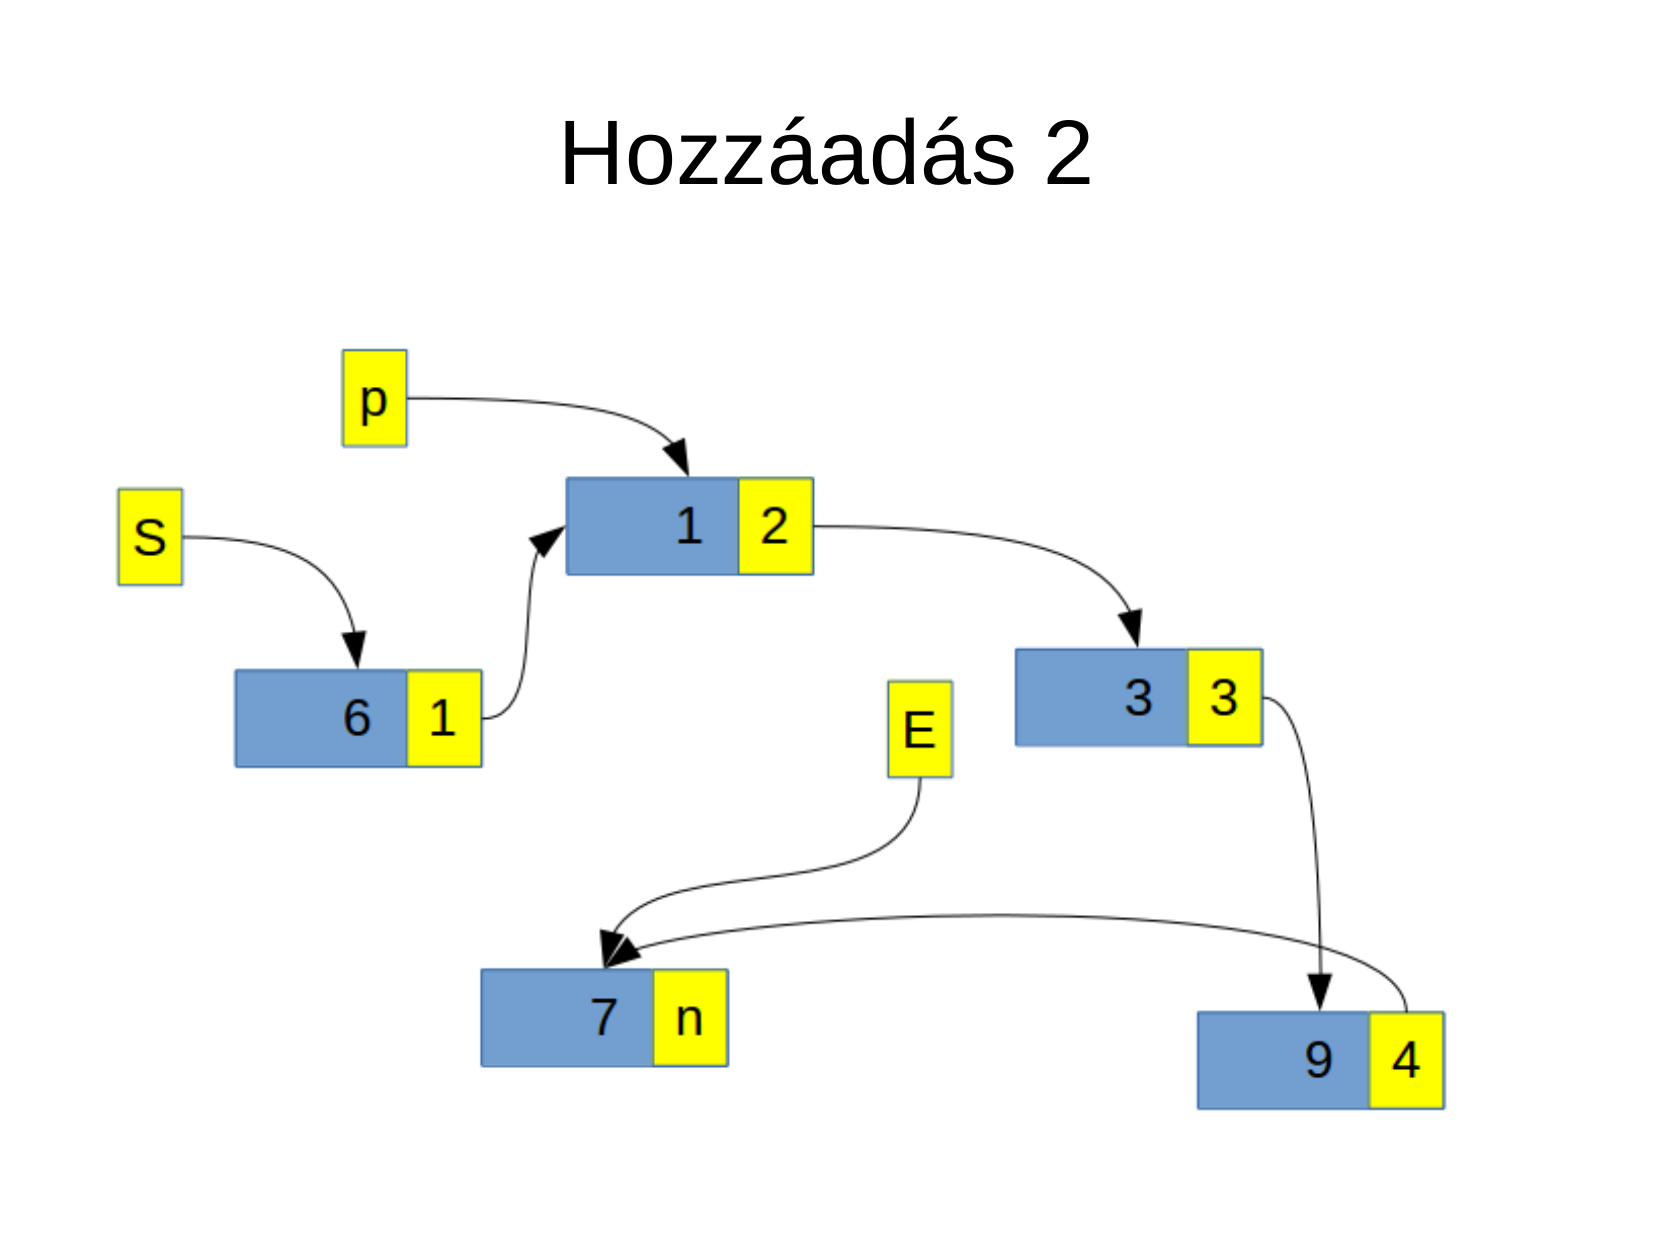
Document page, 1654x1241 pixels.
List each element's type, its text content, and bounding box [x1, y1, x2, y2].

title Hozzáadás 2 [82, 49, 1571, 257]
picture [82, 299, 1554, 1156]
